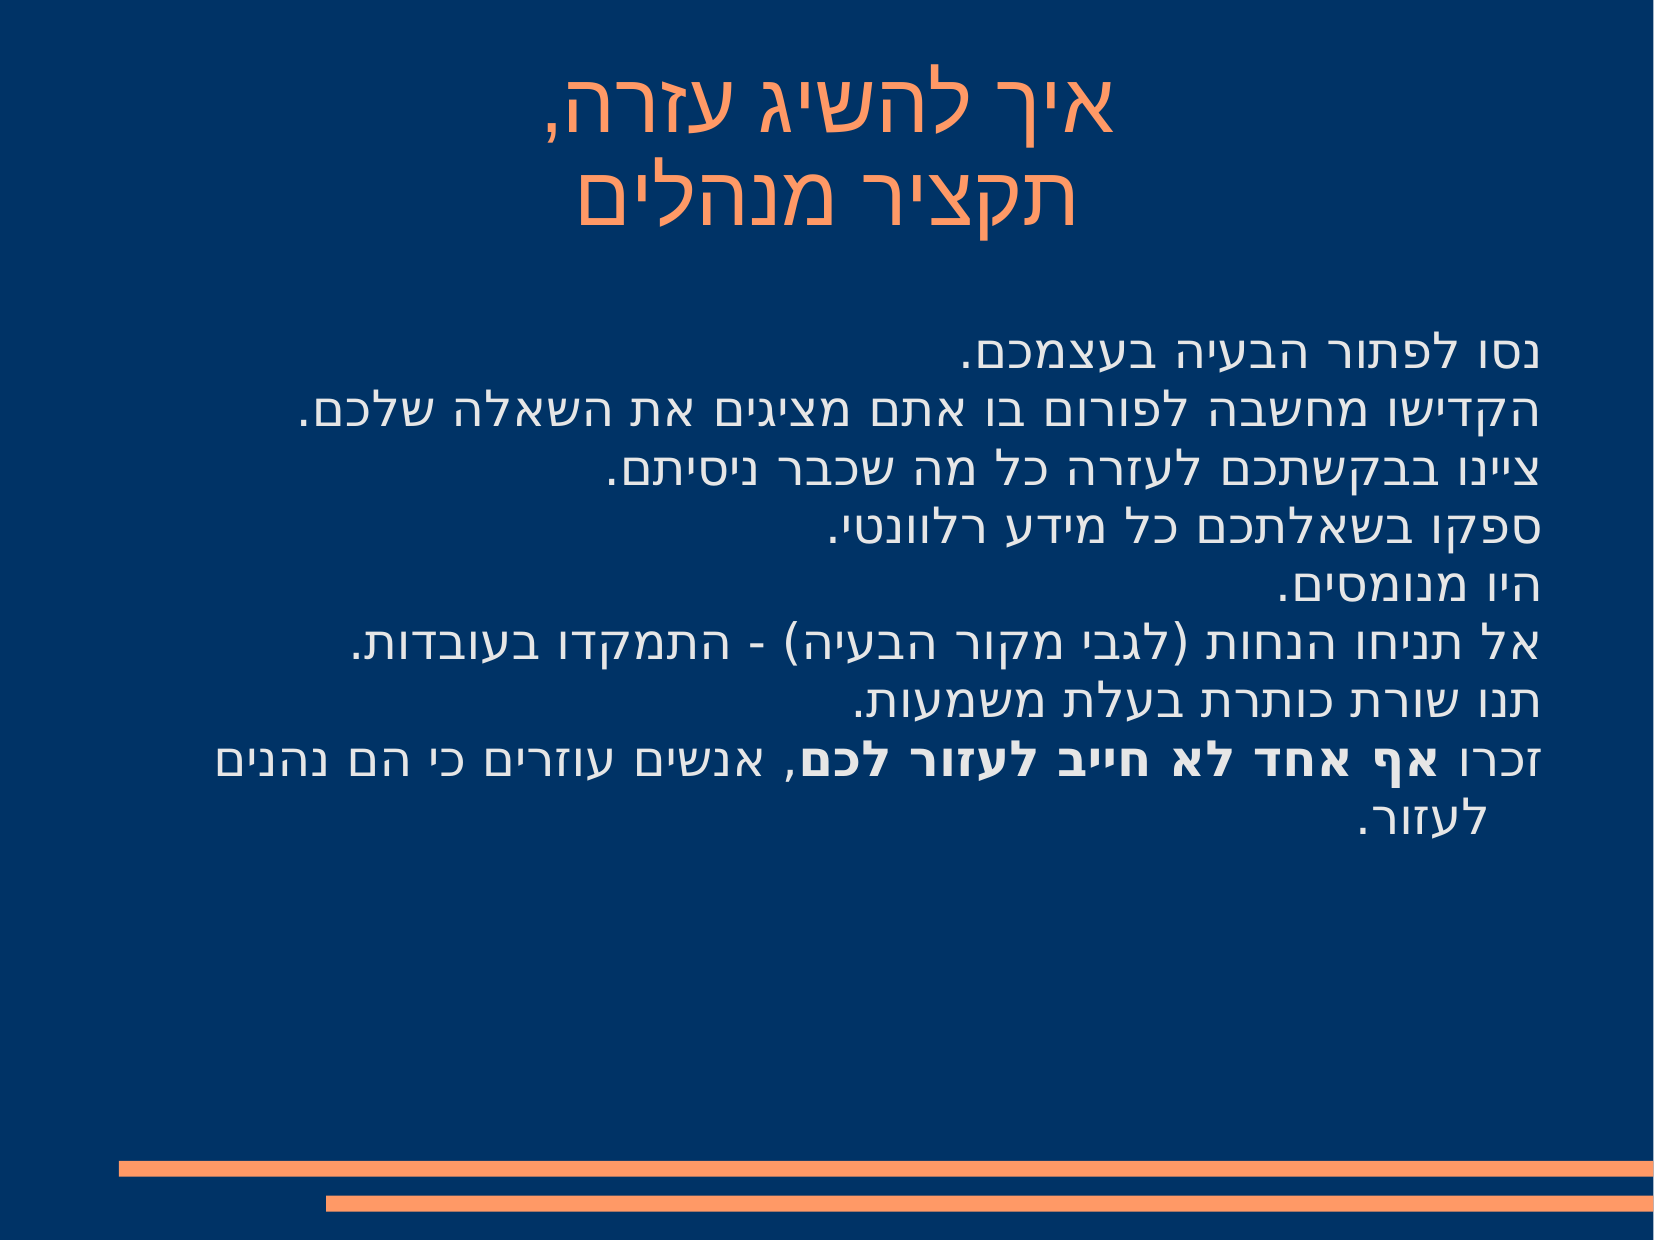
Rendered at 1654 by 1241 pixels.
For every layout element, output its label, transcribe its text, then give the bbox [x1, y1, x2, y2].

list נסו לפתור הבעיה בעצמכם. הקדישו מחשבה לפורום בו אתם מציגים את השאלה שלכם. ציינו בבקשתכם לעזרה כל מה שכבר ניסיתם. ספקו בשאלתכם כל מידע רלוונטי. היו מנומסים. אל תניחו הנחות (לגבי מקור הבעיה) - התמקדו בעובדות. תנו שורת כותרת בעלת משמעות. זכרו אף אחד לא חייב לעזור לכם, אנשים עוזרים כי הם נהנים לעזור. [121, 322, 1561, 1132]
title איך להשיג עזרה, תקציר מנהלים [121, 46, 1534, 254]
